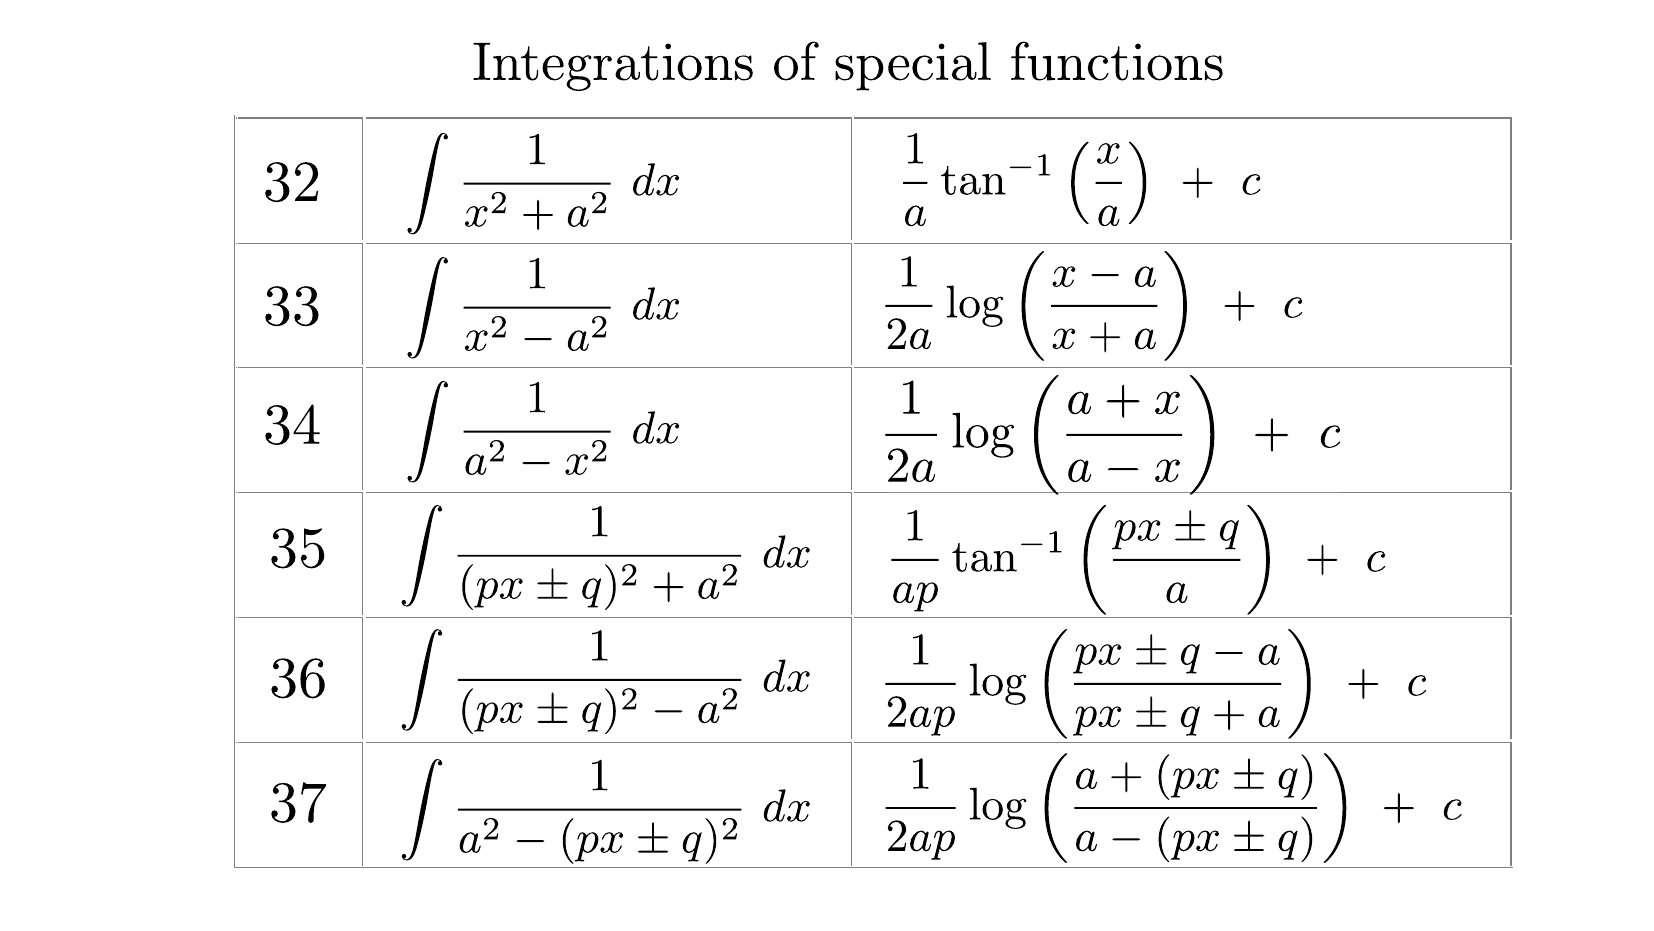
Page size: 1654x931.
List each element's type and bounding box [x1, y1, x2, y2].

text_box [473, 41, 1223, 92]
text_box [265, 162, 319, 203]
text_box [885, 251, 1303, 361]
table_cell [238, 368, 362, 490]
text_box [401, 504, 810, 610]
table_cell [366, 493, 851, 615]
text_box [271, 782, 327, 824]
title [47, 37, 1607, 910]
text_box [401, 758, 810, 864]
table_cell [854, 368, 1510, 490]
text_box [903, 132, 1261, 227]
text_box [407, 132, 680, 235]
table_cell [238, 618, 362, 739]
text_box [265, 404, 320, 446]
text_box [271, 658, 325, 699]
text_box [891, 504, 1386, 615]
table_cell [238, 493, 362, 615]
text_box [265, 286, 319, 327]
table_cell [366, 618, 851, 739]
table_cell [366, 743, 851, 864]
table_cell [854, 244, 1510, 365]
table_cell [366, 368, 851, 490]
table_cell [238, 743, 362, 864]
table_cell [854, 743, 1510, 864]
table_cell [854, 618, 1510, 739]
table_cell [854, 493, 1510, 615]
text_box [885, 629, 1427, 739]
text_box [407, 380, 680, 483]
text_box [885, 375, 1341, 495]
text_box [401, 629, 810, 735]
table_header [366, 119, 851, 240]
table_cell [366, 244, 851, 365]
table_header [238, 119, 362, 240]
text_box [407, 256, 680, 359]
table_cell [238, 244, 362, 365]
table_header [854, 119, 1510, 240]
text_box [885, 753, 1462, 863]
text_box [271, 528, 325, 569]
